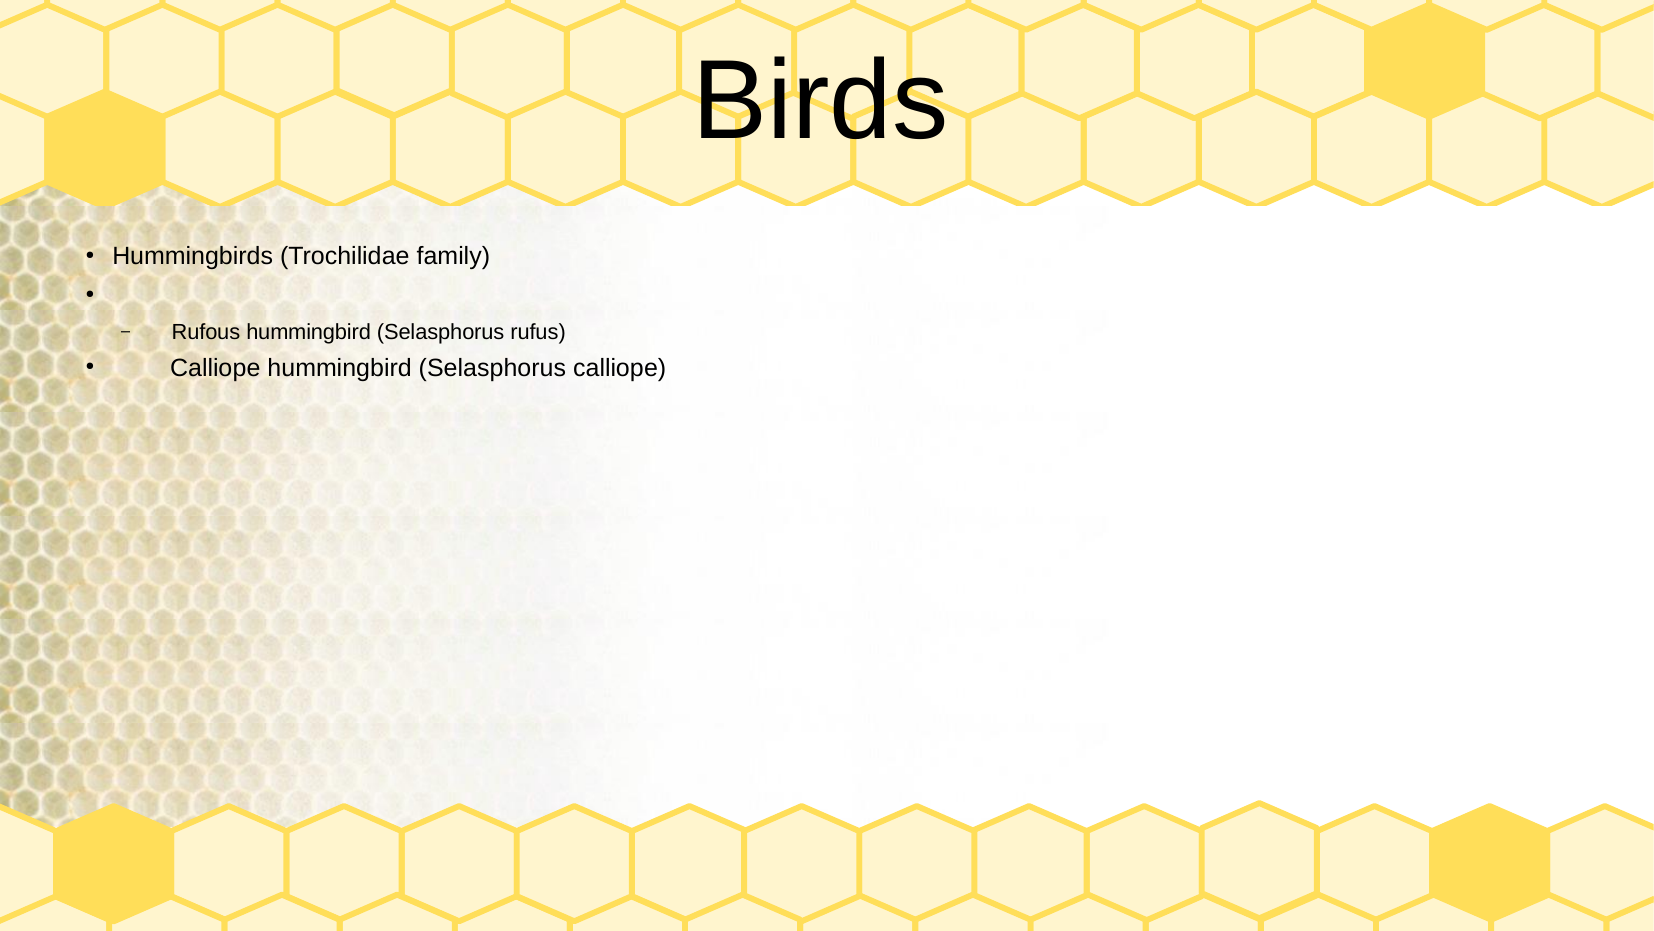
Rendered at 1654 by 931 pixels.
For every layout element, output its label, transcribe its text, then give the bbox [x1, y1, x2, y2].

picture [0, 186, 1654, 827]
list Hummingbirds (Trochilidae family) Rufous hummingbird (Selasphorus rufus) Calliope hummingbird (Selasphorus calliope) [76, 242, 1565, 384]
title Birds [76, 0, 1565, 200]
